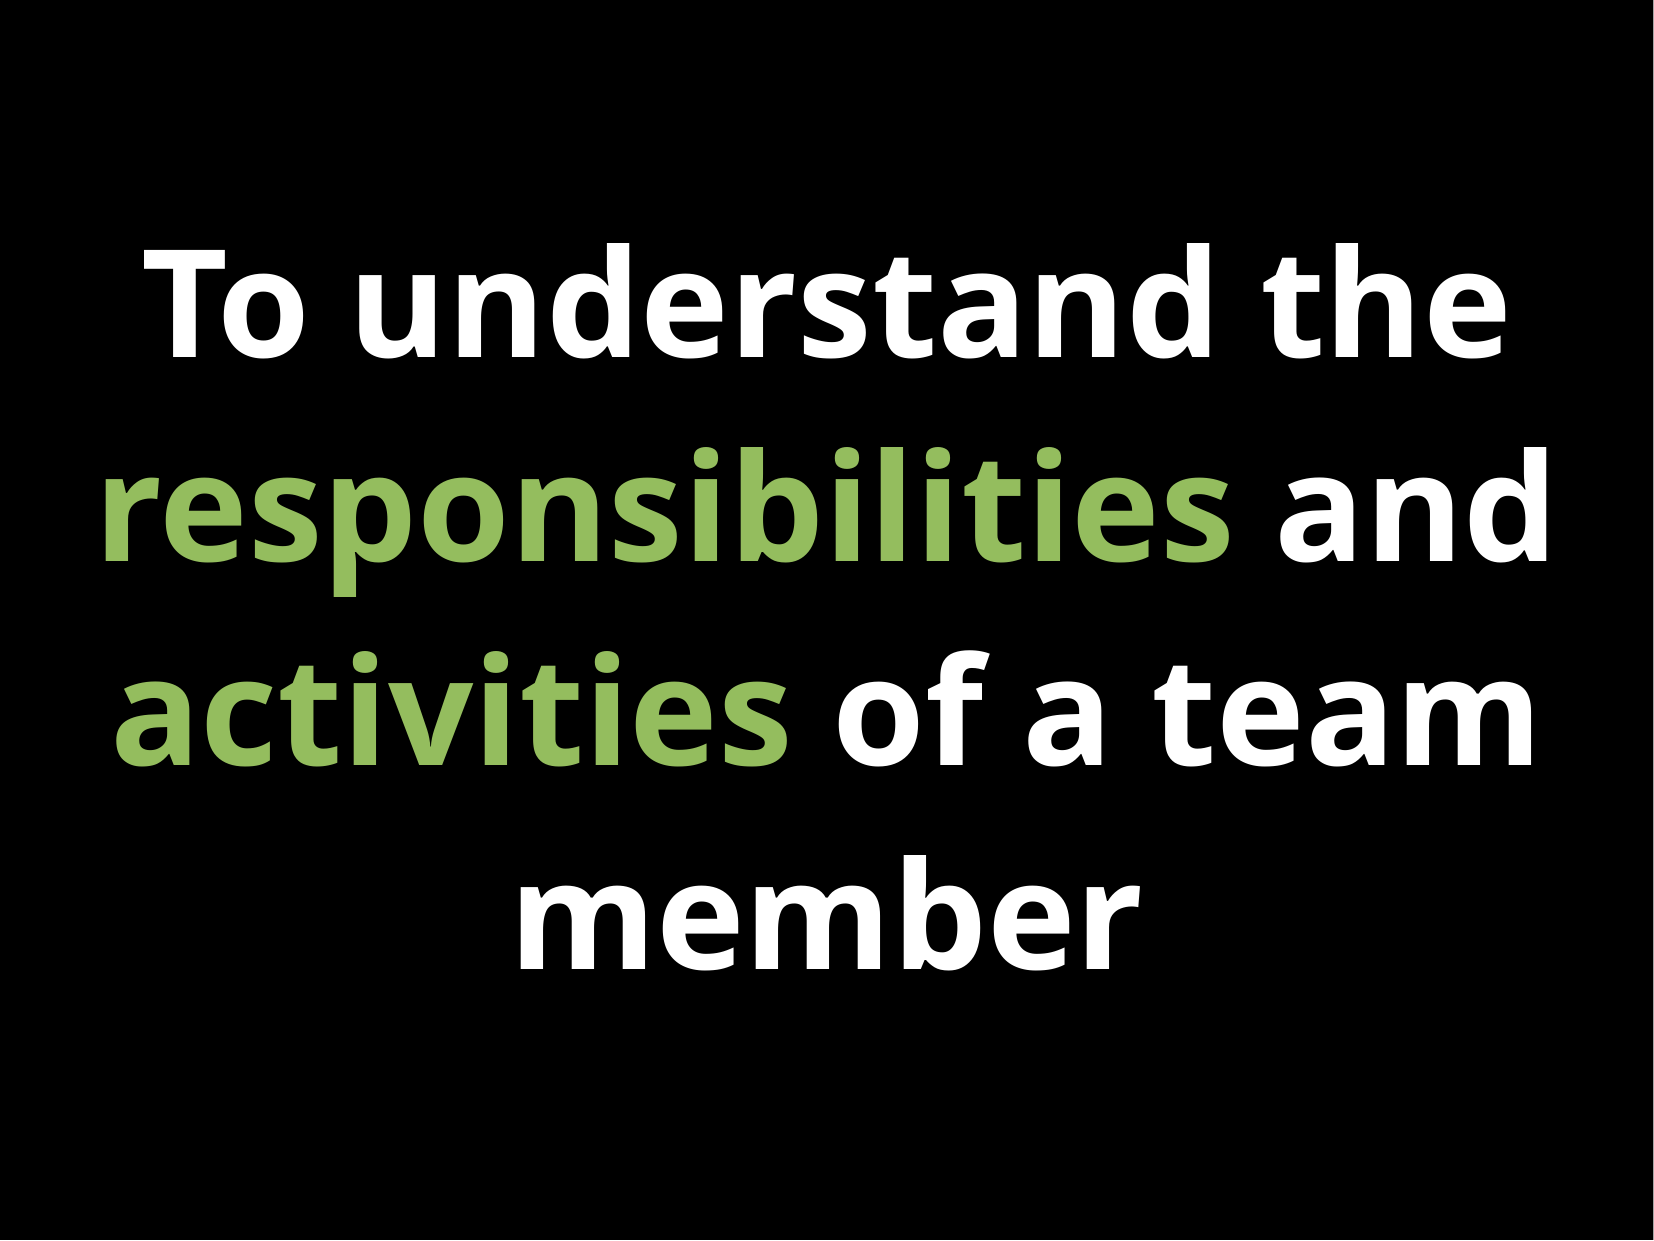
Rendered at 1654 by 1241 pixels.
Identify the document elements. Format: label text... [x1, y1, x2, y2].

title To understand the responsibilities and activities of a team member [82, 66, 1571, 1145]
